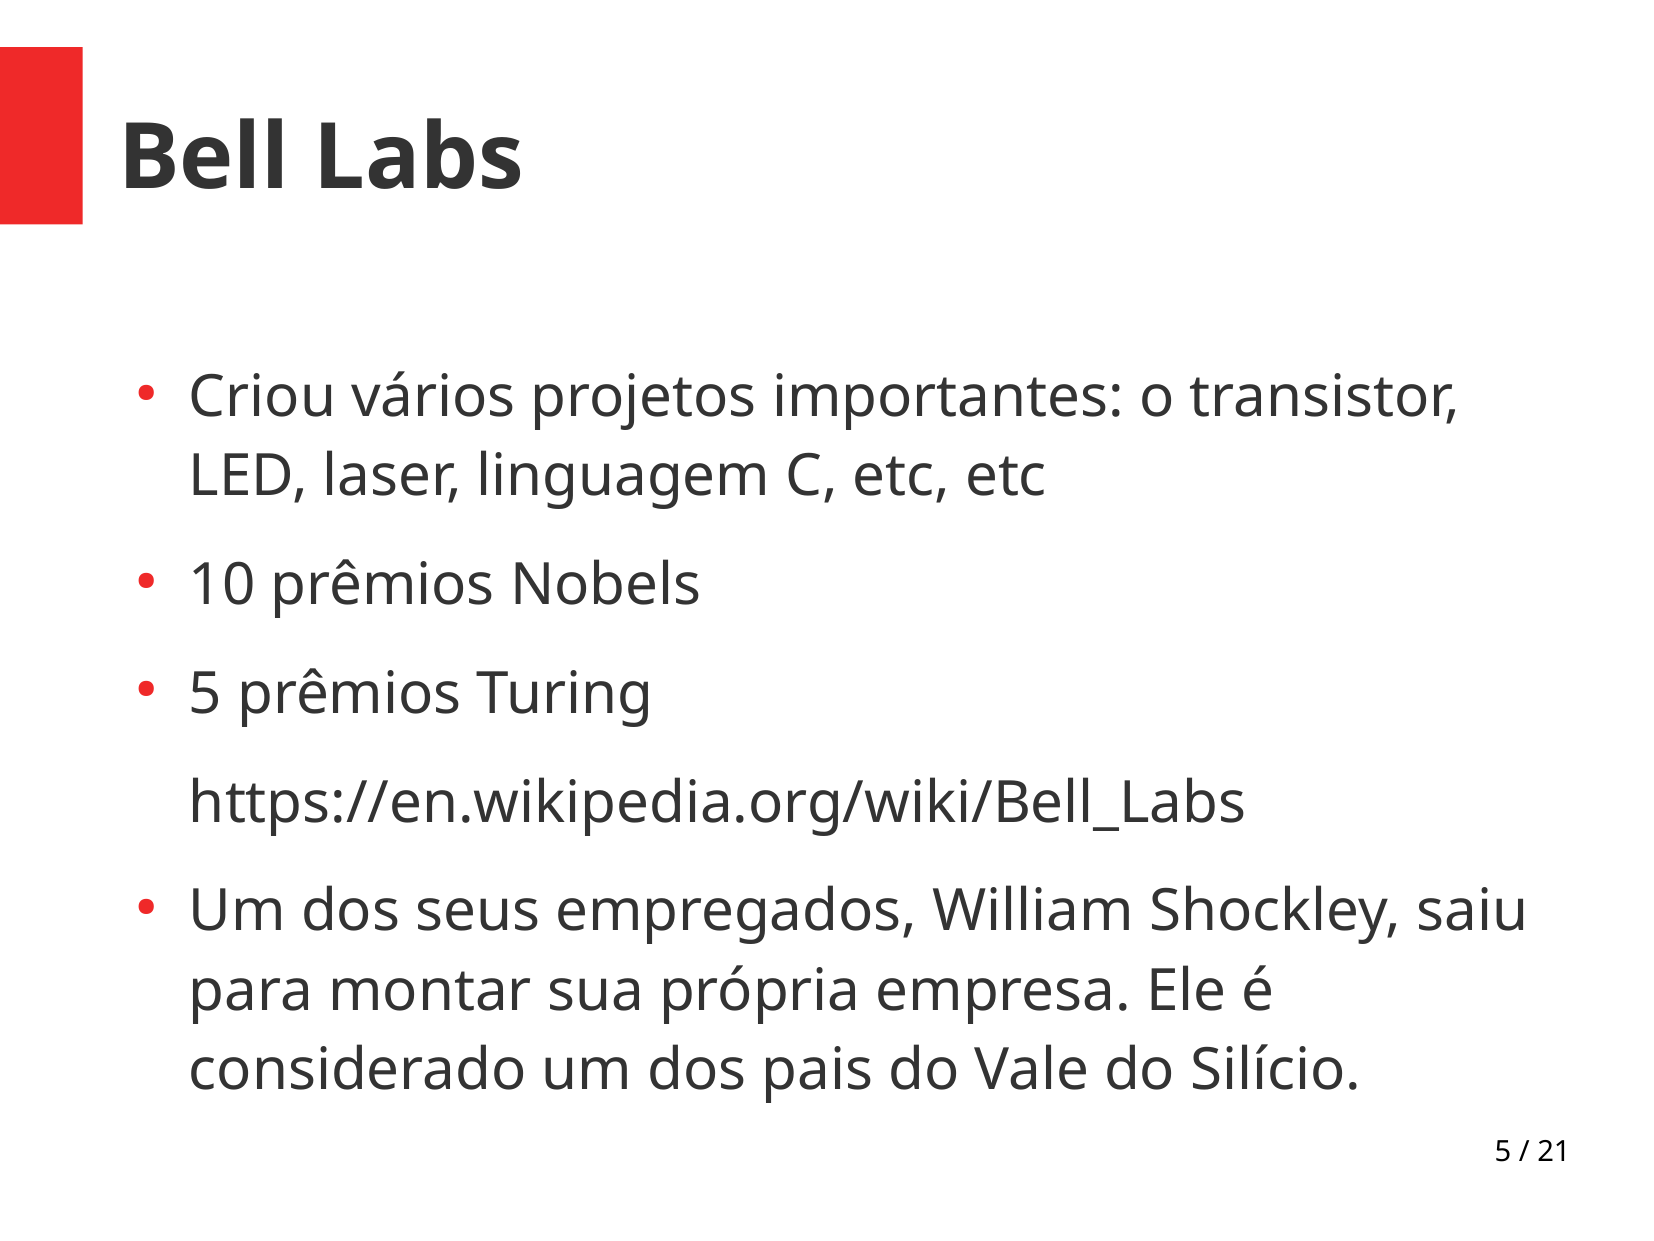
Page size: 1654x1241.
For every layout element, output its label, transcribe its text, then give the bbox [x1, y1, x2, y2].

title Bell Labs [118, 49, 1571, 257]
list Criou vários projetos importantes: o transistor, LED, laser, linguagem C, etc, etc 10 prêmios Nobels 5 prêmios Turing https://en.wikipedia.org/wiki/Bell_Labs Um dos seus empregados, William Shockley, saiu para montar sua própria empresa. Ele é considerado um dos pais do Vale do Silício. [118, 354, 1536, 1074]
